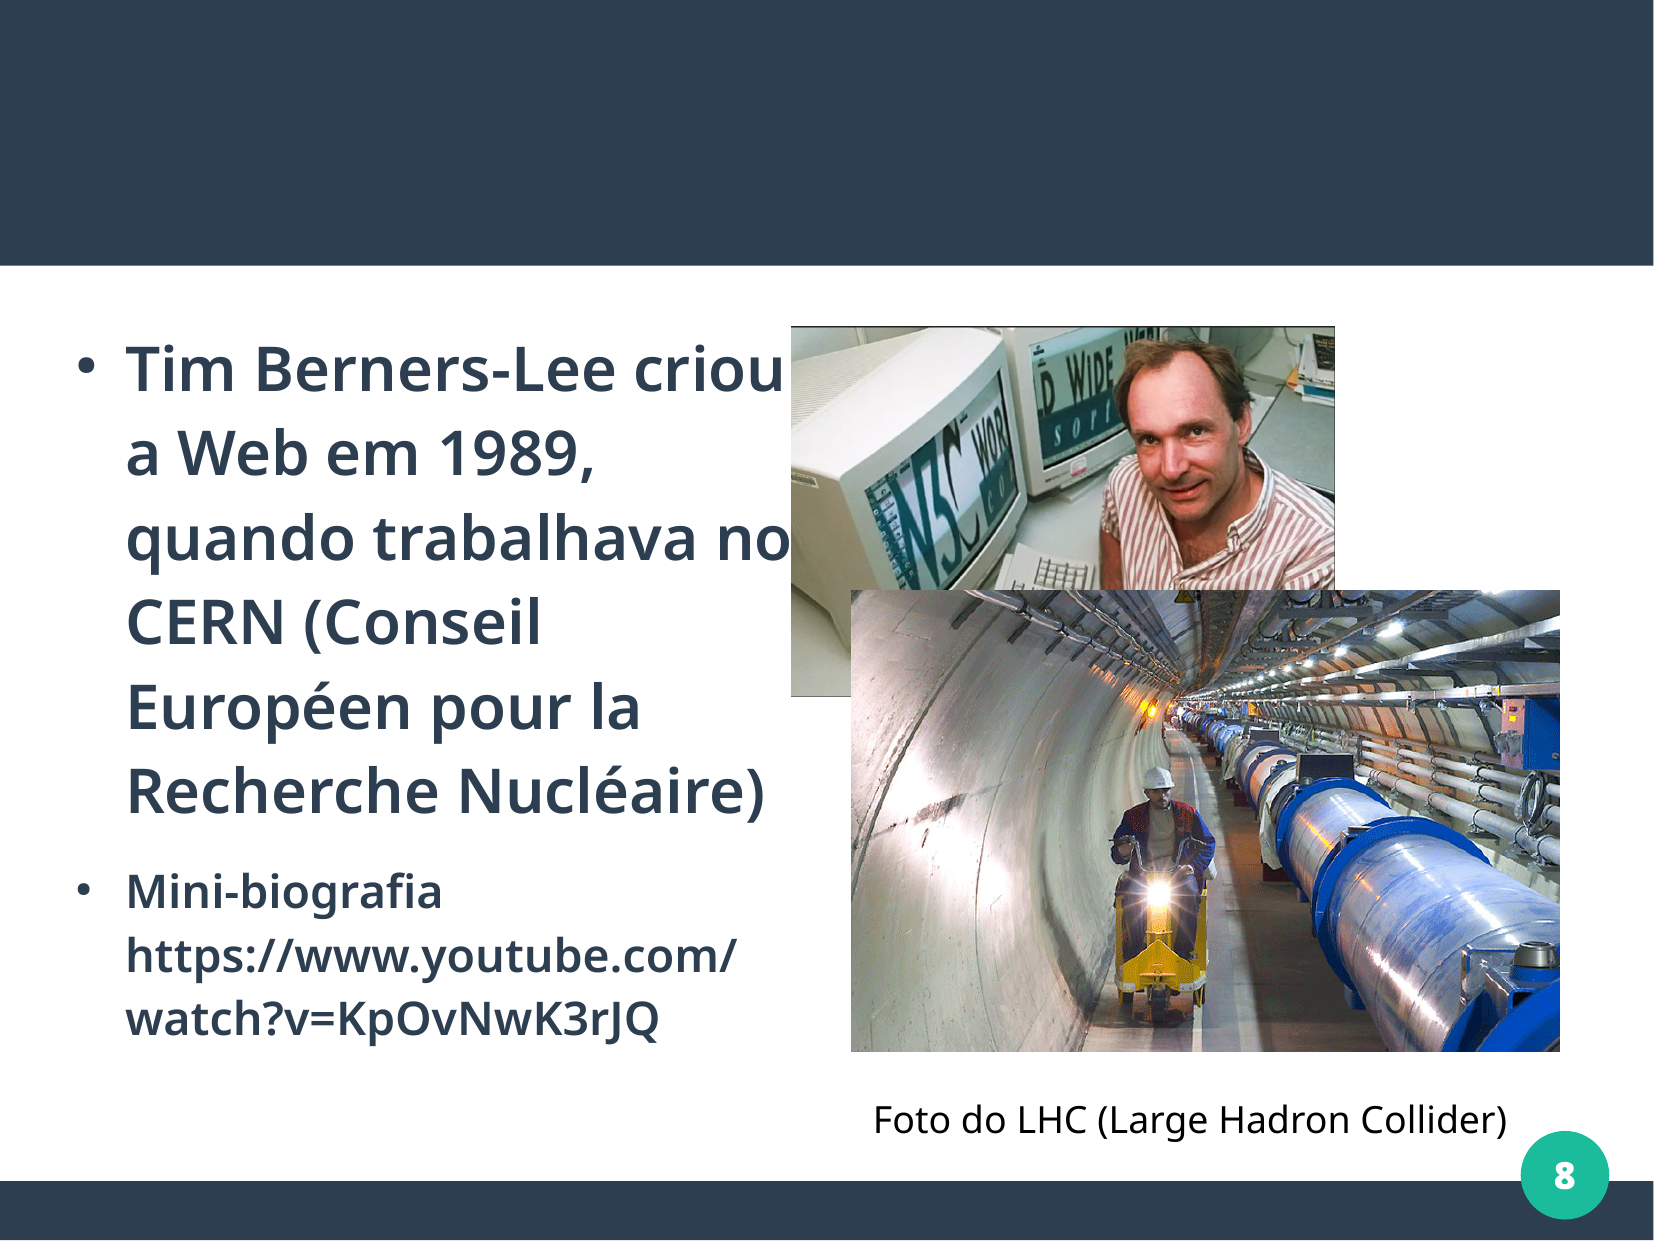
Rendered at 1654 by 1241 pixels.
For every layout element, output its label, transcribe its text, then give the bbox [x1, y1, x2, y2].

list Tim Berners-Lee criou a Web em 1989, quando trabalhava no CERN (Conseil Européen pour la Recherche Nucléaire) Mini-biografia https://www.youtube.com/watch?v=KpOvNwK3rJQ [59, 324, 809, 1152]
text_box Foto do LHC (Large Hadron Collider) [858, 1086, 1566, 1145]
picture [791, 326, 1560, 1052]
